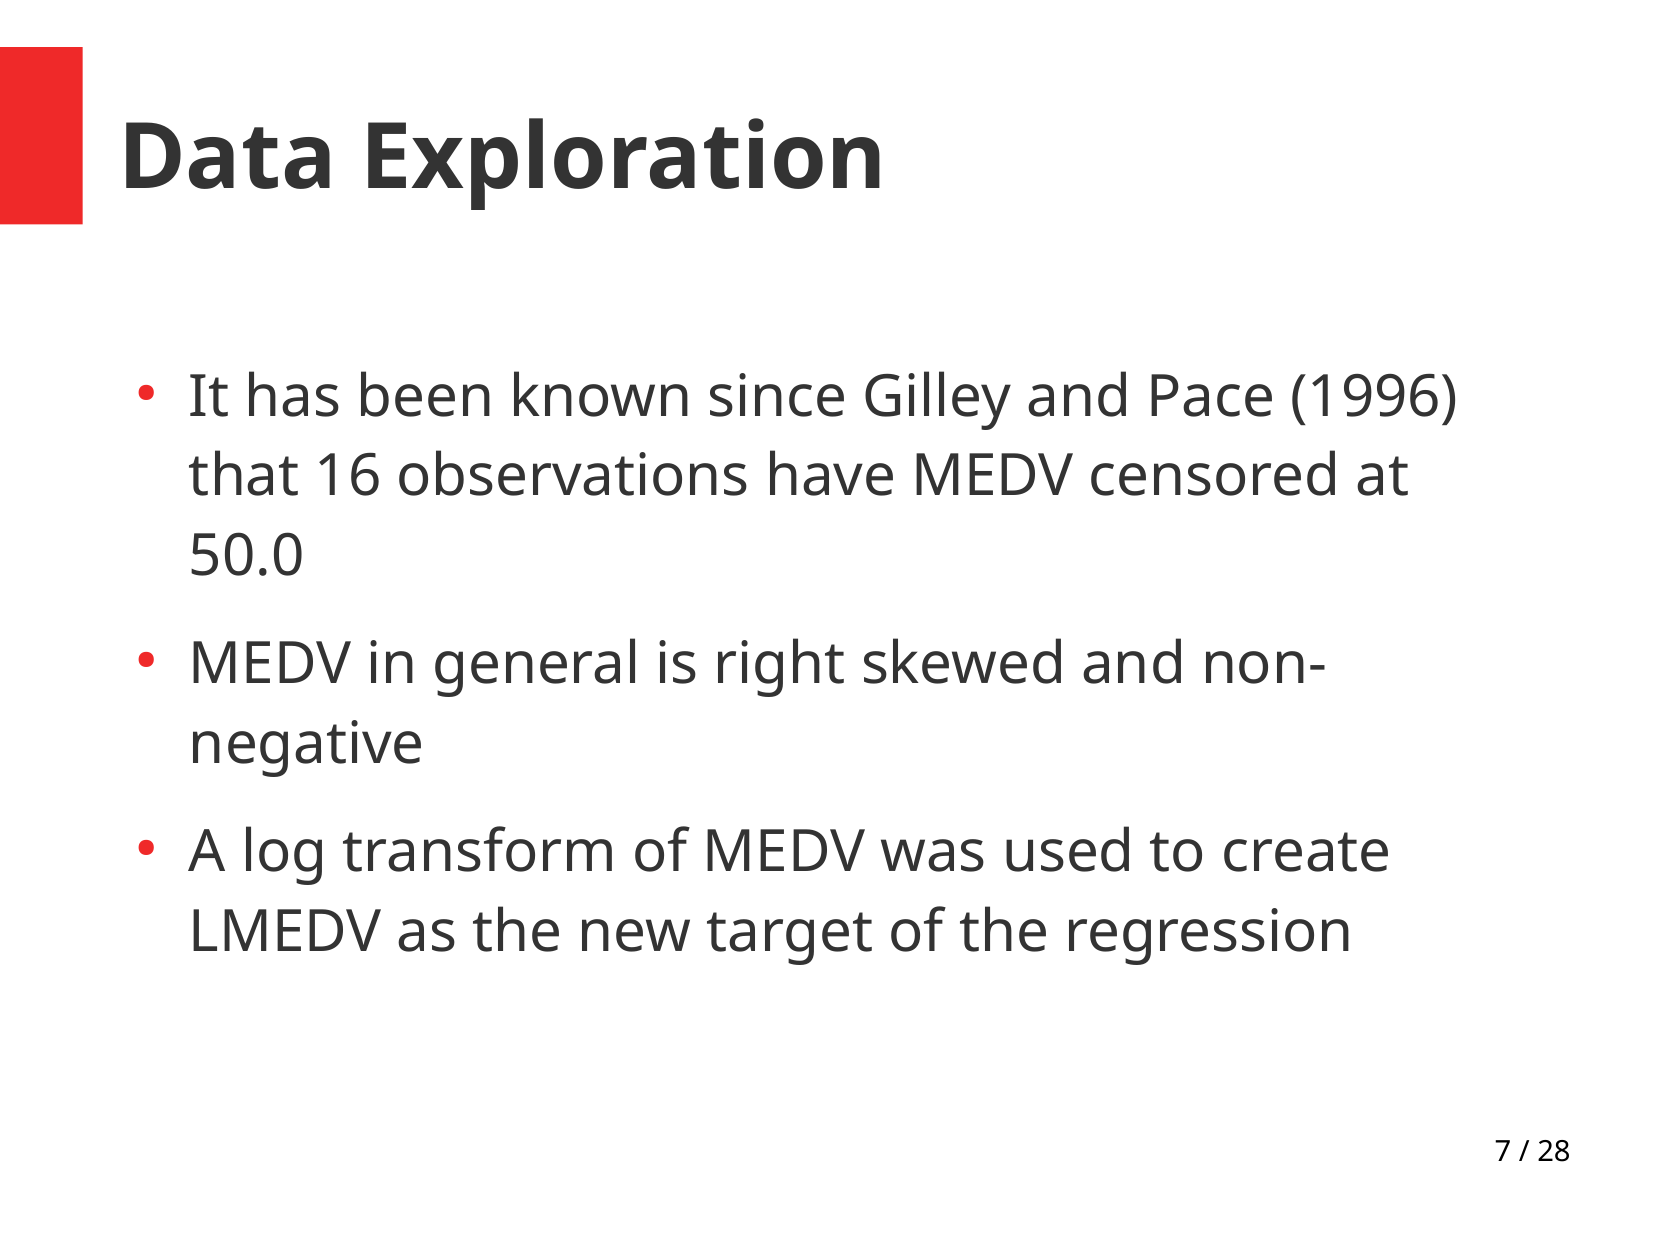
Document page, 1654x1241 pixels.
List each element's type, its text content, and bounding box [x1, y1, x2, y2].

title Data Exploration [118, 49, 1571, 257]
list It has been known since Gilley and Pace (1996) that 16 observations have MEDV censored at 50.0 MEDV in general is right skewed and non-negative A log transform of MEDV was used to create LMEDV as the new target of the regression [118, 354, 1536, 1074]
